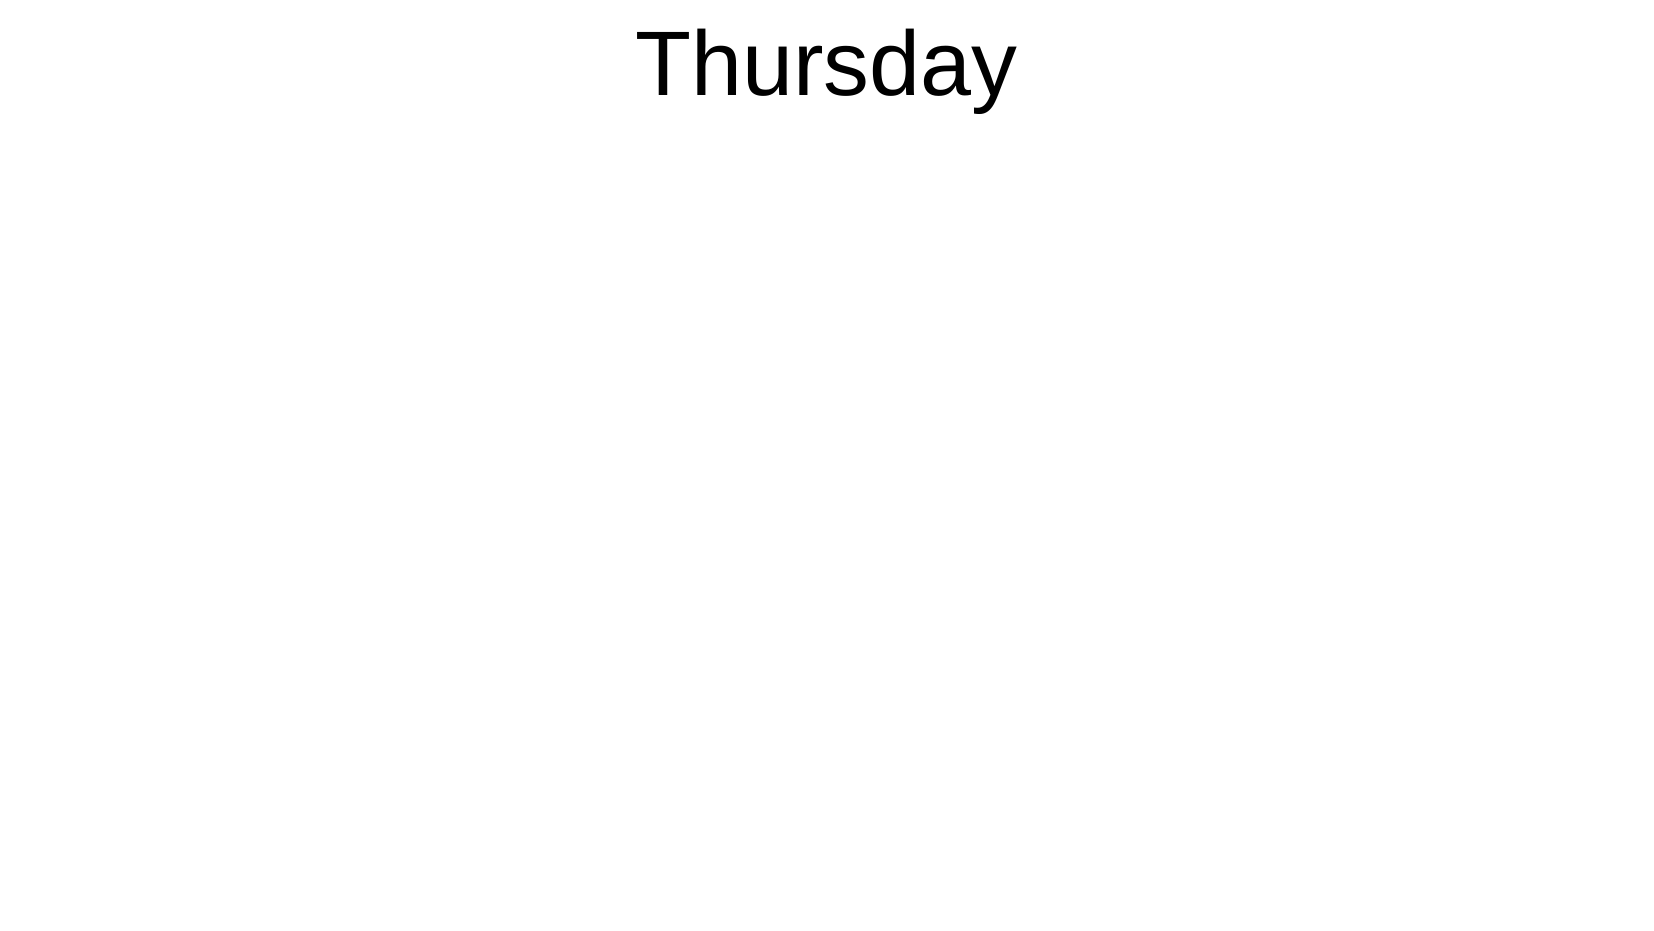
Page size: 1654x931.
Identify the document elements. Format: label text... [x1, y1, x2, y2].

title Thursday [82, 12, 1571, 218]
